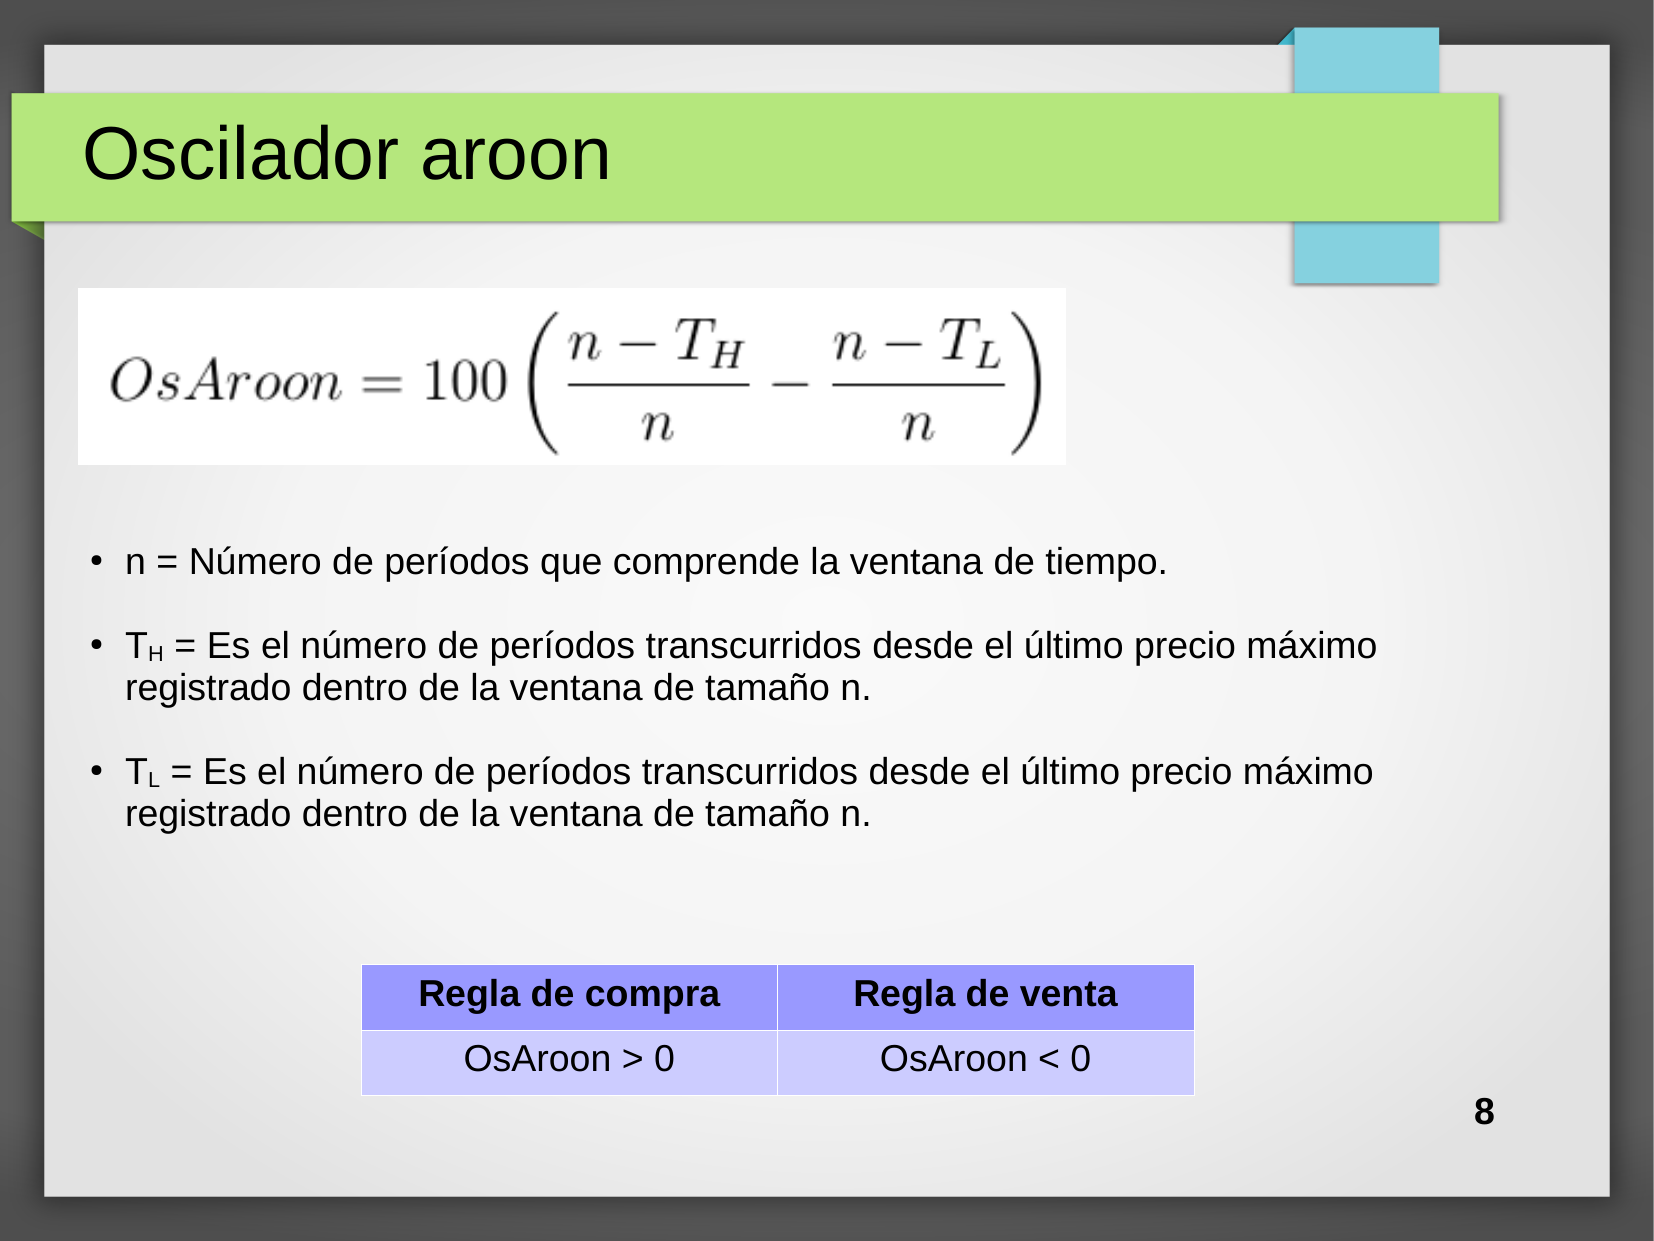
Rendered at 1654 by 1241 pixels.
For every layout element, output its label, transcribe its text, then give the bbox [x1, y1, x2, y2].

title Oscilador aroon [82, 94, 1264, 213]
text_box <number> [1459, 1083, 1654, 1154]
text_box n = Número de períodos que comprende la ventana de tiempo. TH = Es el número de períodos transcurridos desde el último precio máximo registrado dentro de la ventana de tamaño n. TL = Es el número de períodos transcurridos desde el último precio máximo registrado dentro de la ventana de tamaño n. [75, 533, 1426, 867]
table_cell OsAroon < 0 [778, 1031, 1194, 1095]
picture [0, 0, 1654, 1241]
table_cell OsAroon > 0 [362, 1031, 777, 1095]
table_header Regla de venta [778, 965, 1194, 1030]
table_header Regla de compra [362, 965, 777, 1030]
